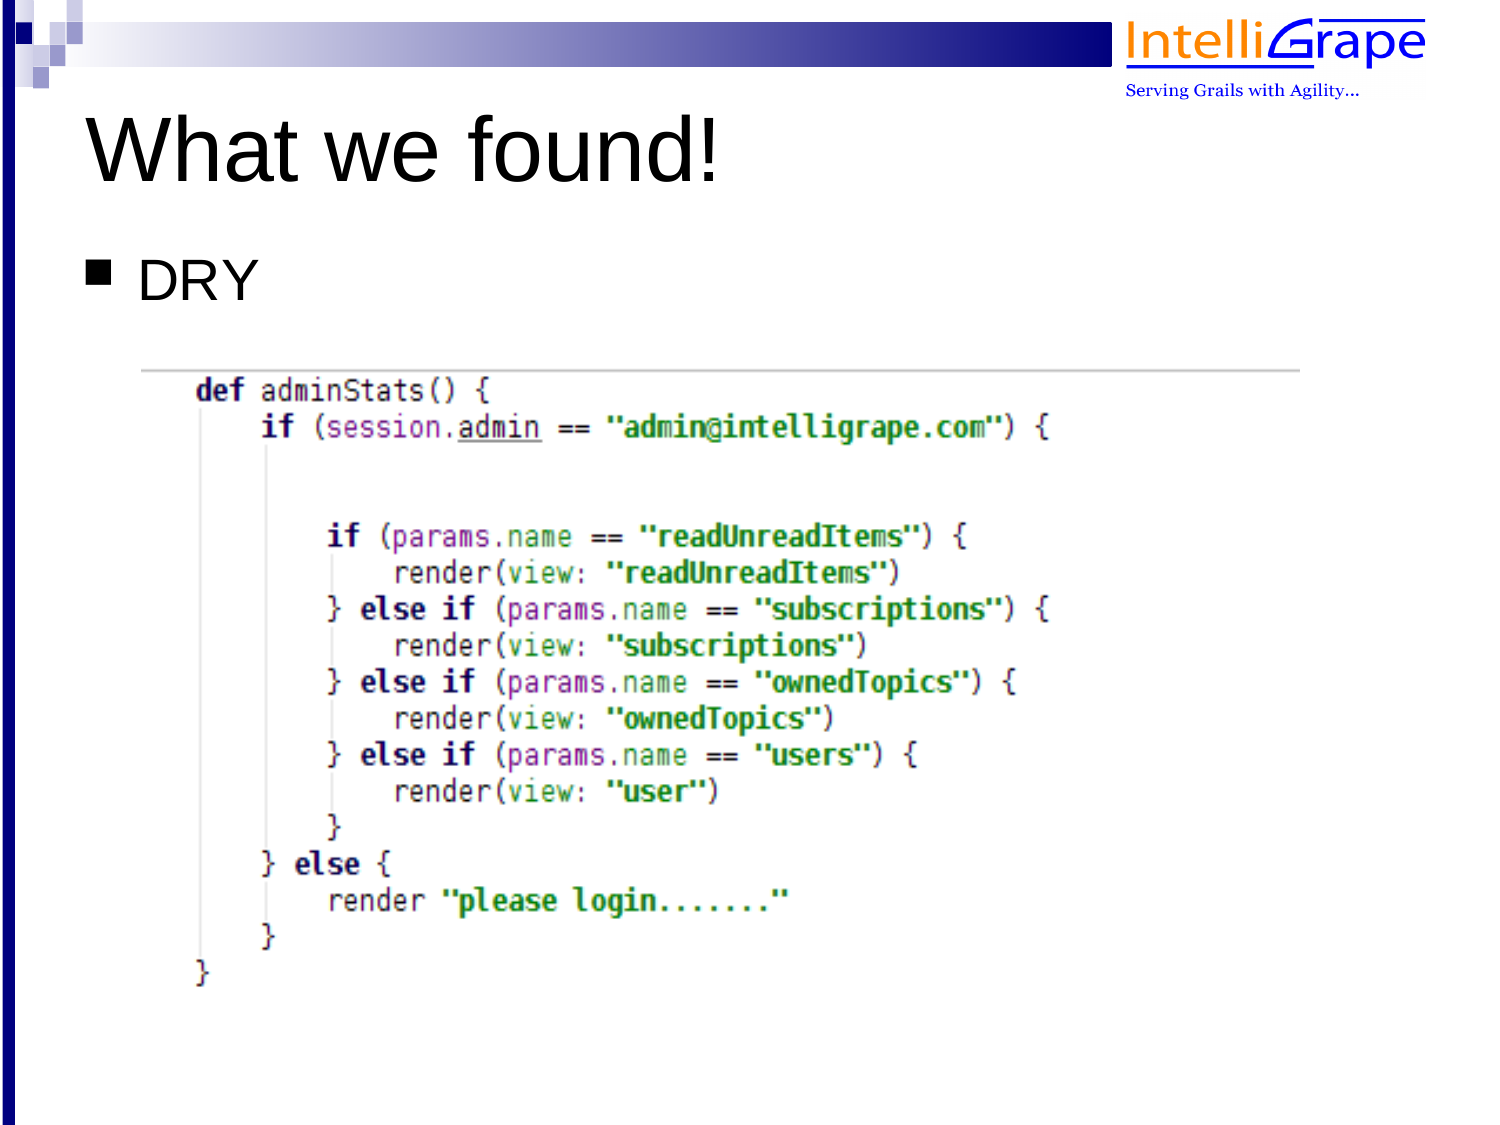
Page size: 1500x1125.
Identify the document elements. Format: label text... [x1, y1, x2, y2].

text_box What we found! [70, 34, 1421, 260]
picture [1125, 12, 1425, 100]
picture [141, 341, 1300, 1004]
text_box DRY [67, 236, 1418, 319]
